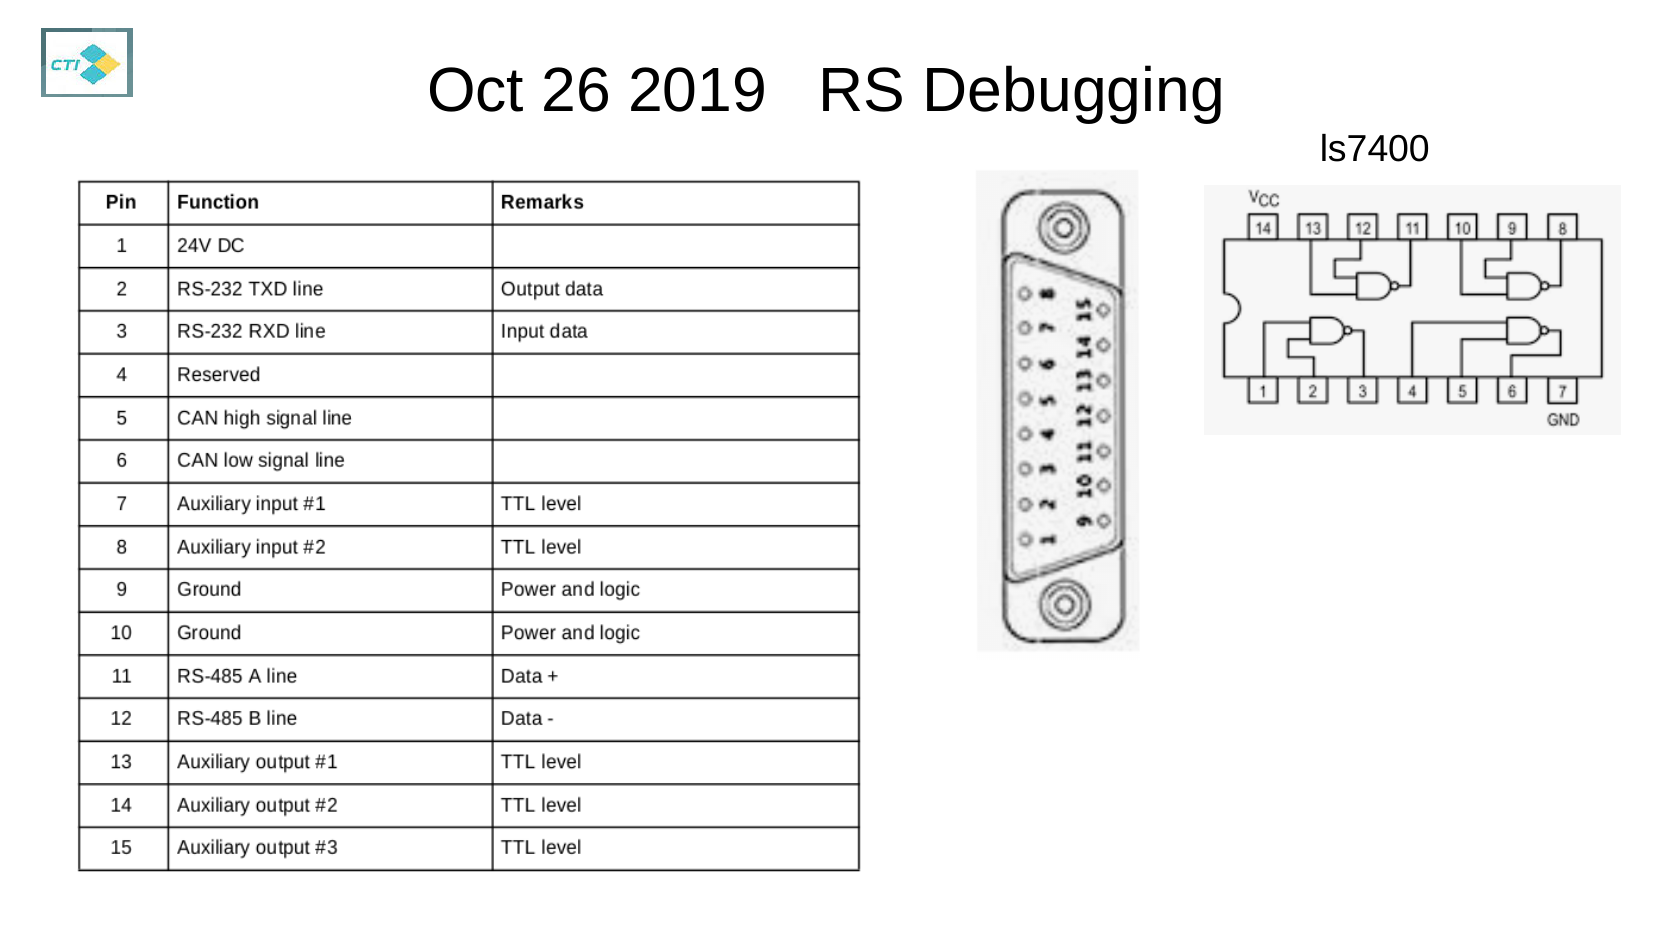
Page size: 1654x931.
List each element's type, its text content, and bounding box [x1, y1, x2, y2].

text_box ls7400 [1305, 120, 1471, 180]
picture [1204, 185, 1621, 436]
picture [63, 164, 871, 886]
picture [41, 28, 133, 97]
picture [975, 169, 1140, 660]
title Oct 26 2019 RS Debugging [82, 10, 1571, 166]
